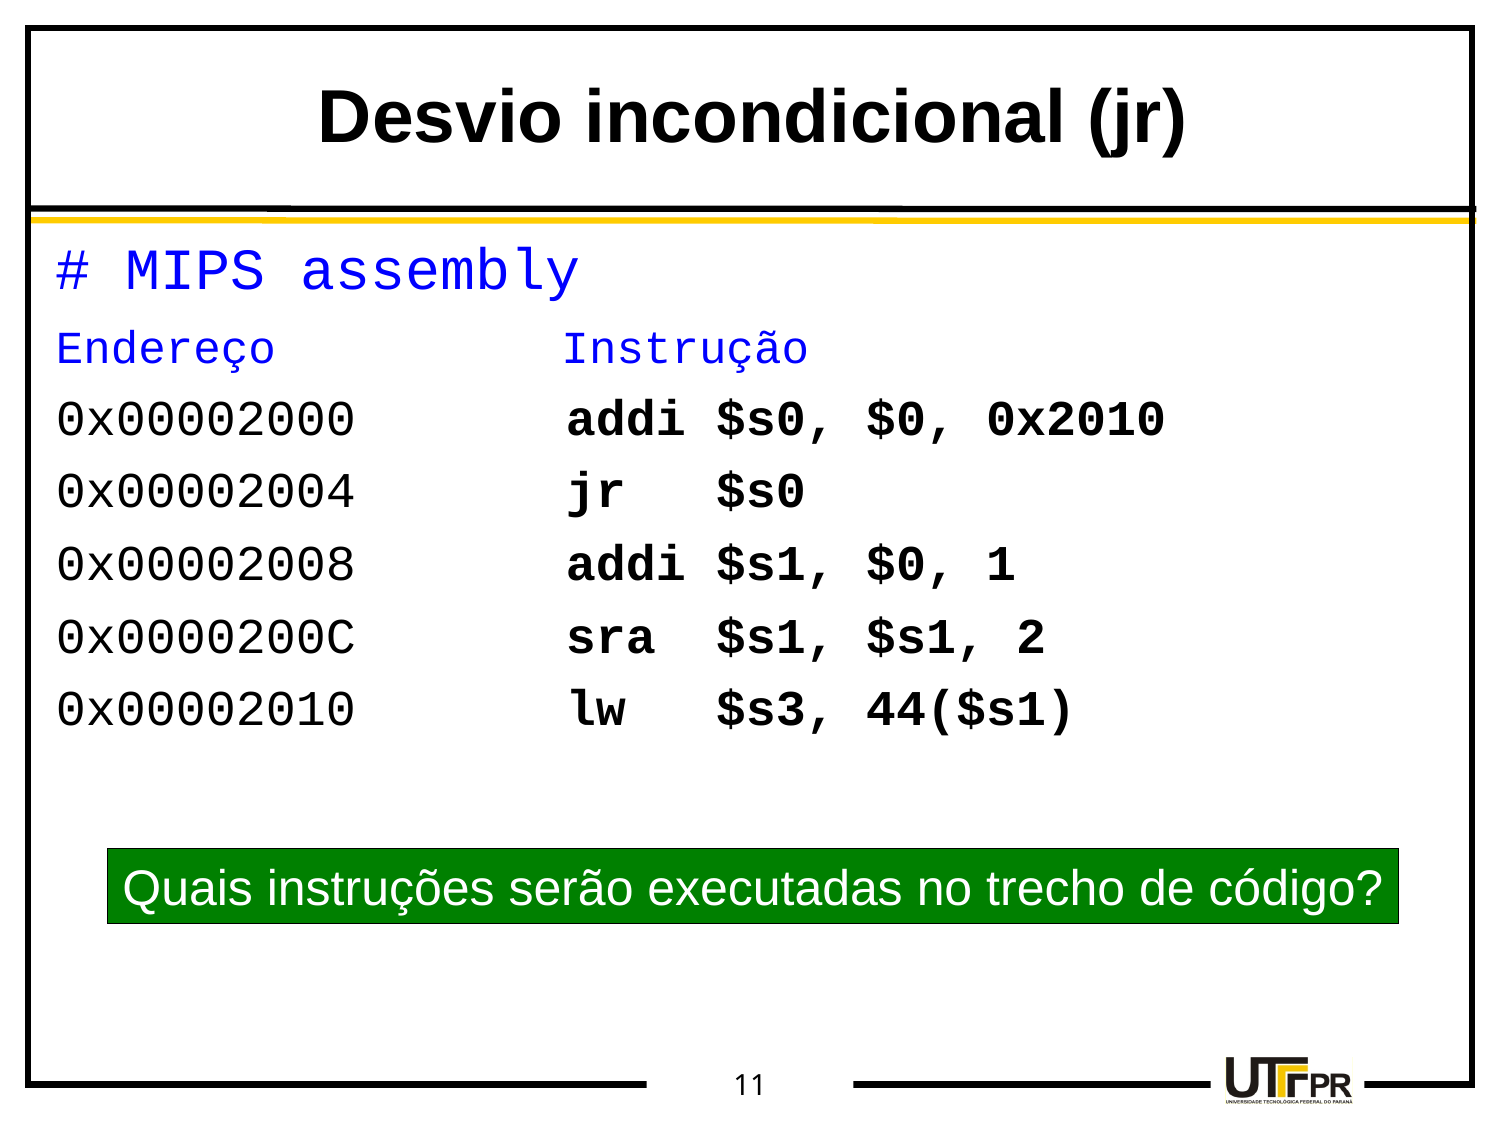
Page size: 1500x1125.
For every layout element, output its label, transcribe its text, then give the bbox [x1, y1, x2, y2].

text_box Quais instruções serão executadas no trecho de código? [107, 848, 1399, 924]
list # MIPS assembly Endereço Instrução 0x00002000 addi $s0, $0, 0x2010 0x00002004 jr $s0 0x00002008 addi $s1, $0, 1 0x0000200C sra $s1, $s1, 2 0x00002010 lw $s3, 44($s1) [41, 231, 1477, 824]
picture [1225, 1057, 1353, 1104]
title Desvio incondicional (jr) [29, 29, 1477, 207]
